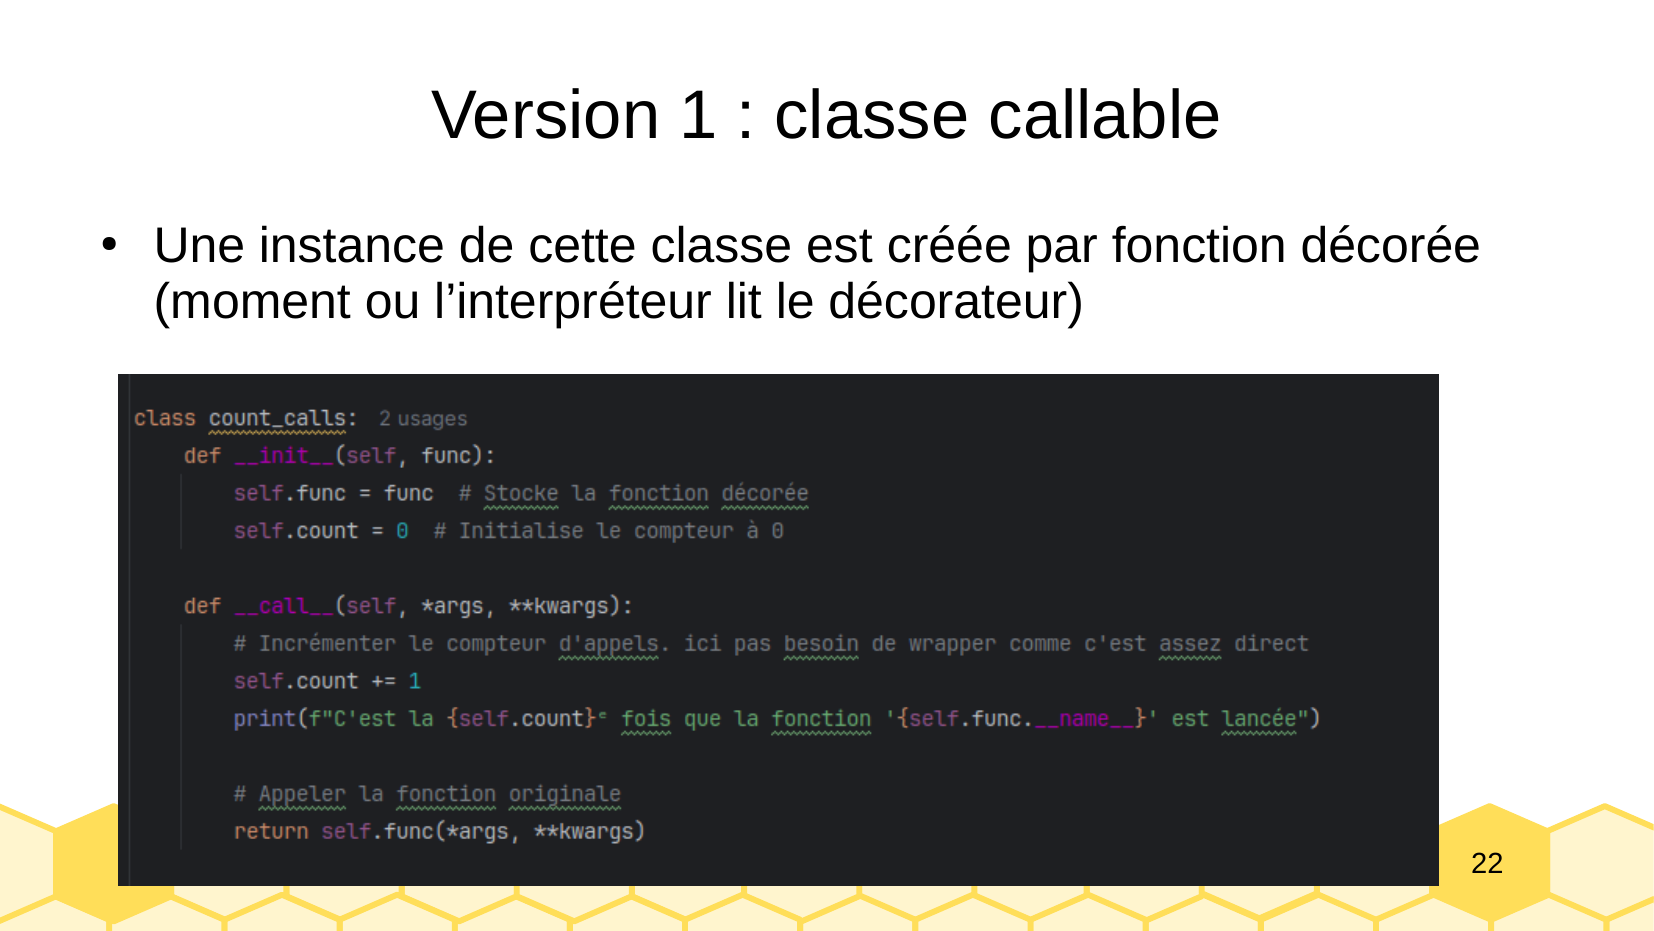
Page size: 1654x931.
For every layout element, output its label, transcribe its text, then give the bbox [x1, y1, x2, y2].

title Version 1 : classe callable [82, 37, 1571, 193]
list Une instance de cette classe est créée par fonction décorée (moment ou l’interpréteur lit le décorateur) [82, 217, 1571, 758]
picture [118, 374, 1439, 886]
